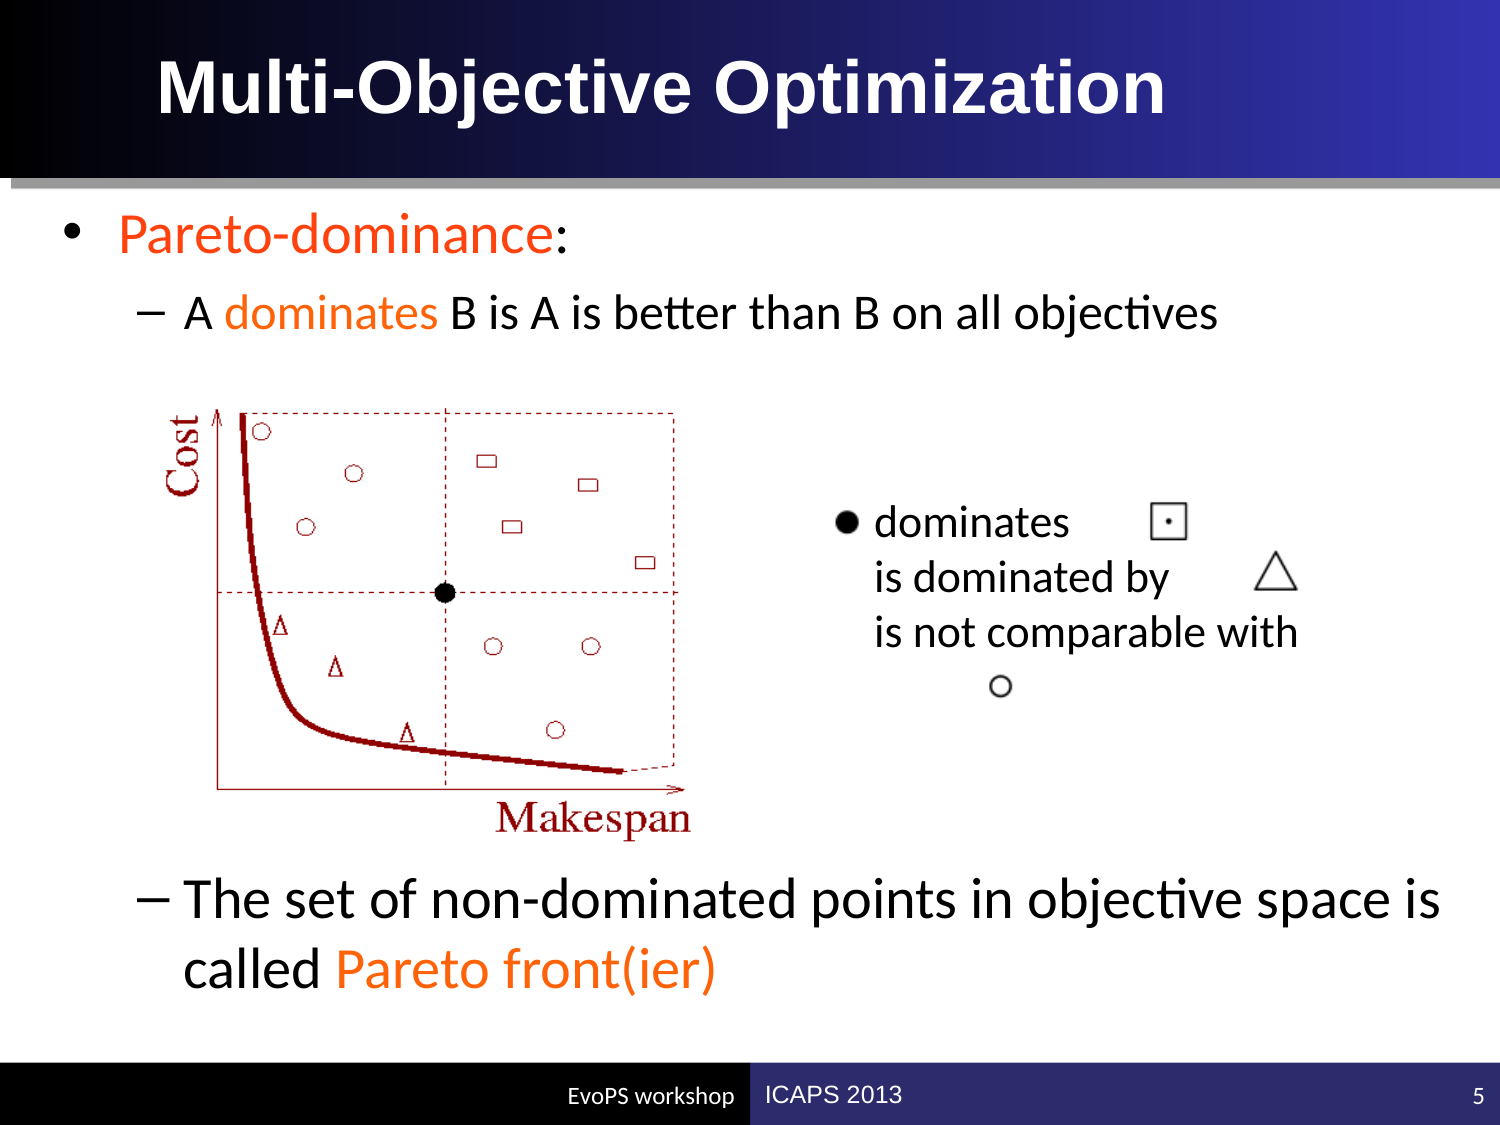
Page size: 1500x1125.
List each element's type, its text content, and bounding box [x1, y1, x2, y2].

picture [165, 407, 701, 845]
list Pareto-dominance: A dominates B is A is better than B on all objectives The set of non-dominated points in objective space is called Pareto front(ier) [47, 187, 1500, 1125]
picture [980, 667, 1022, 707]
picture [831, 509, 864, 537]
picture [1251, 548, 1306, 602]
text_box Multi-Objective Optimization [141, 31, 1214, 137]
list dominates is dominated by is not comparable with [803, 484, 1382, 804]
picture [1138, 490, 1195, 550]
